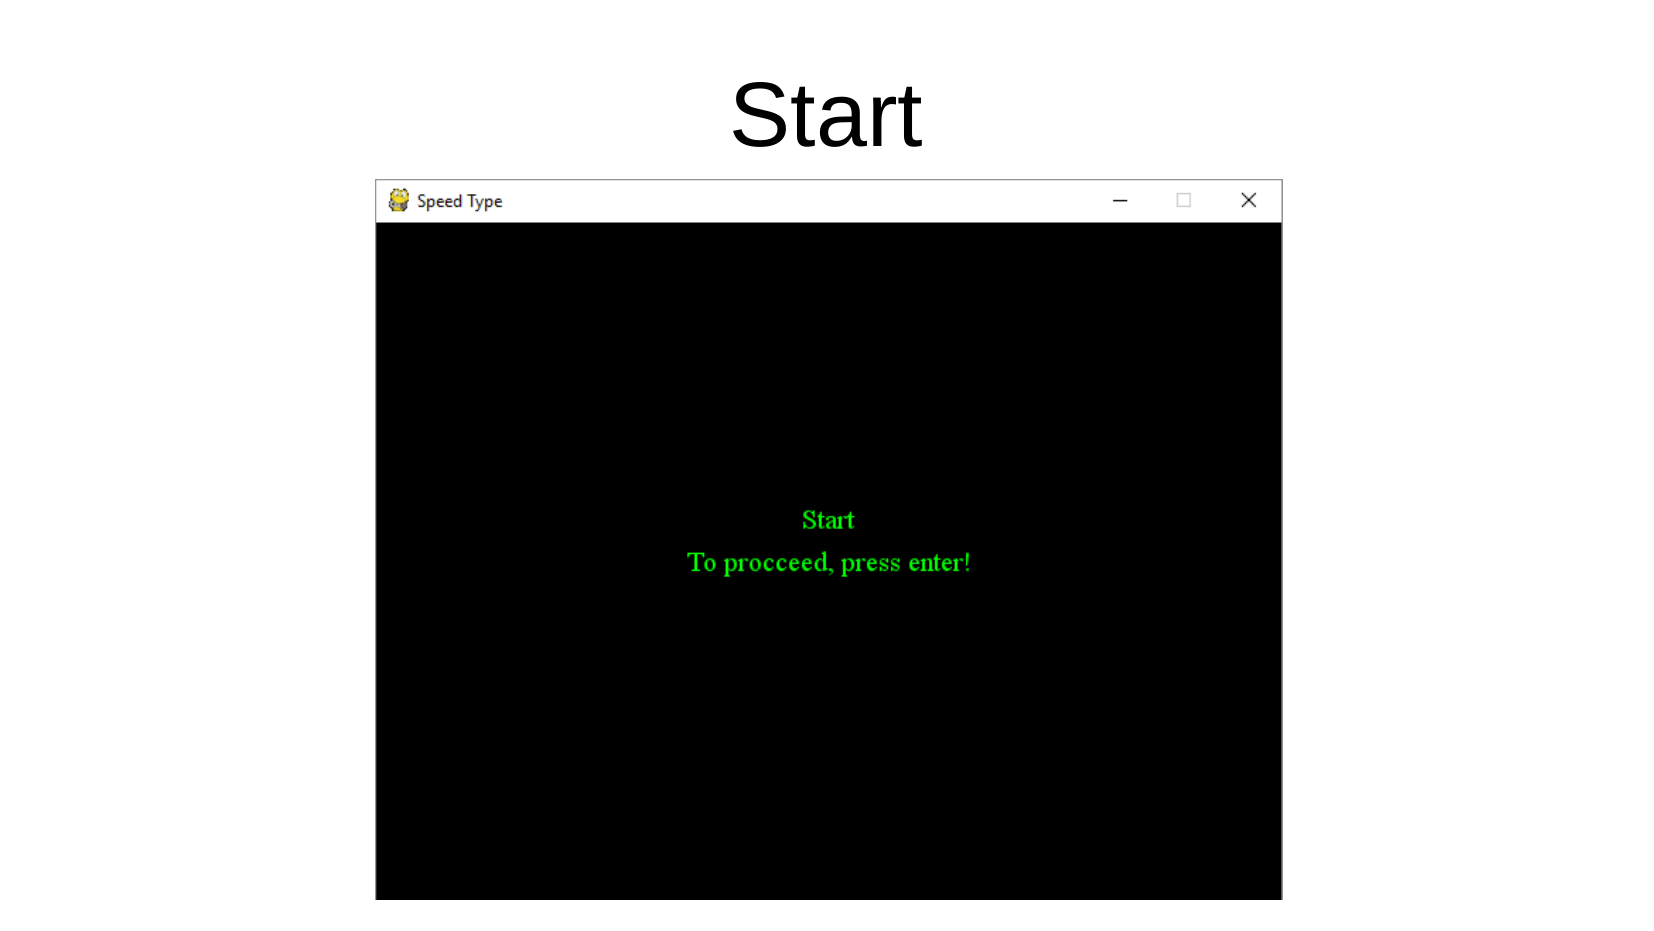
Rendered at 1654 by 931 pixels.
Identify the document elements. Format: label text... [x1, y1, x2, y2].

picture [375, 179, 1283, 901]
title Start [82, 37, 1571, 193]
